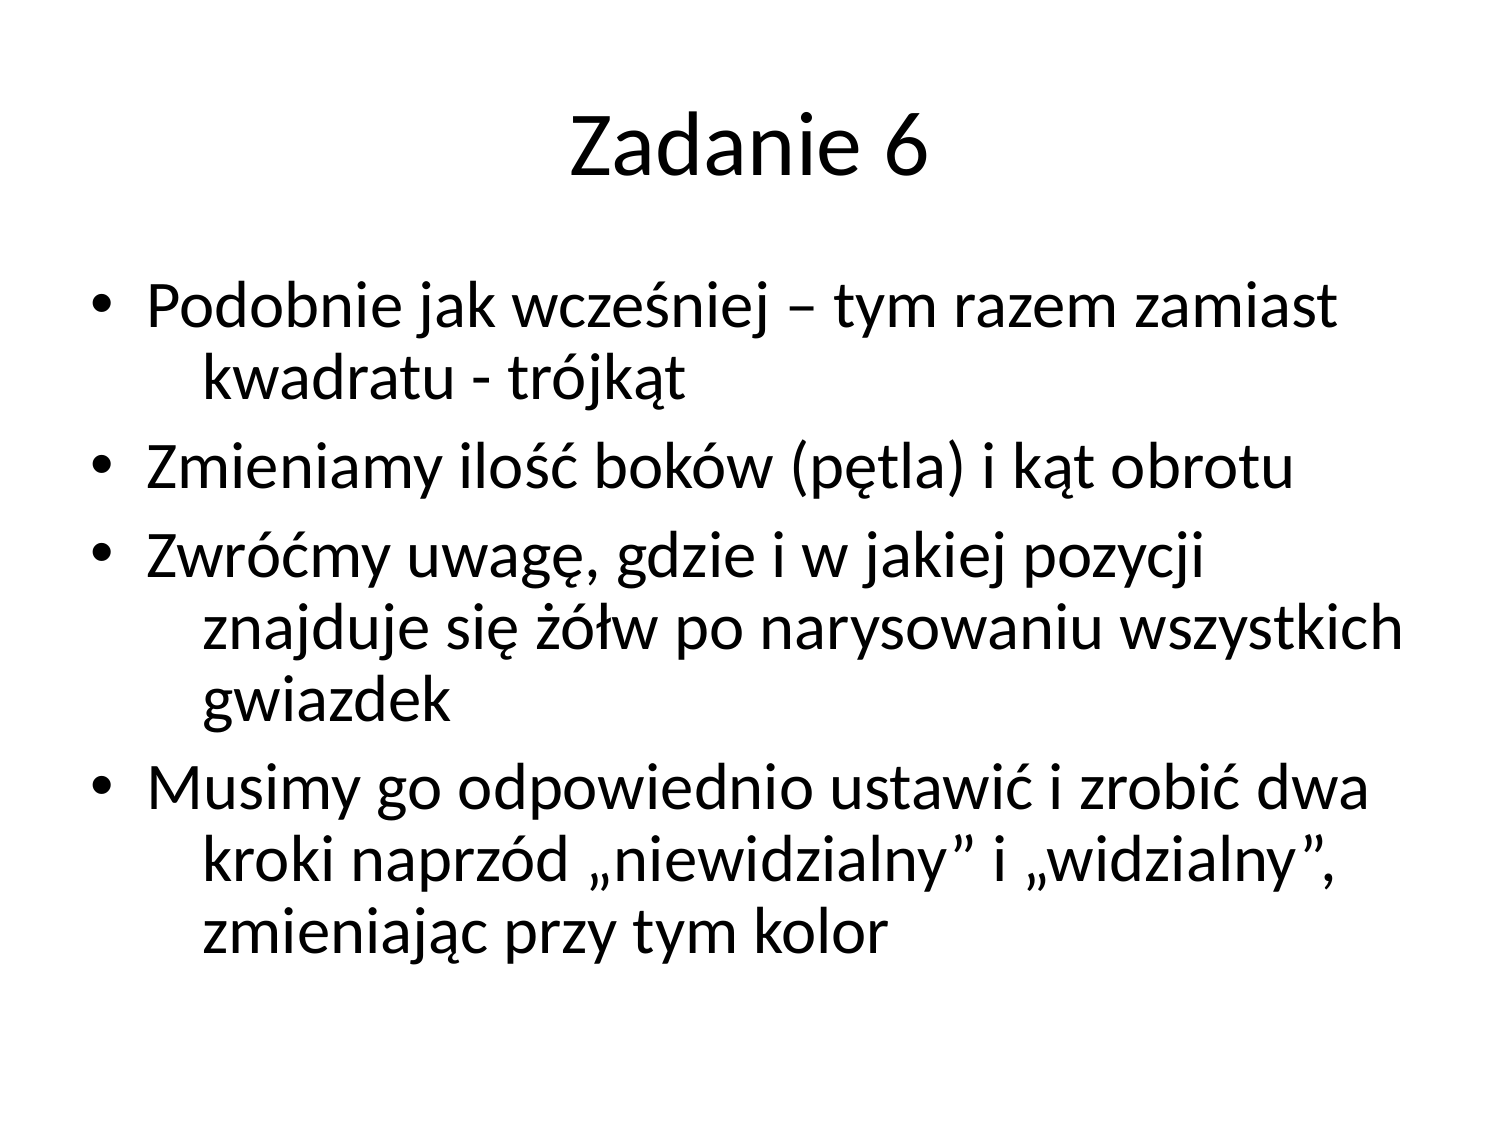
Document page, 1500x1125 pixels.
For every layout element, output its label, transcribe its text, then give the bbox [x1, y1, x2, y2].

title Zadanie 6 [75, 45, 1426, 233]
list Podobnie jak wcześniej – tym razem zamiast kwadratu - trójkąt Zmieniamy ilość boków (pętla) i kąt obrotu Zwróćmy uwagę, gdzie i w jakiej pozycji znajduje się żółw po narysowaniu wszystkich gwiazdek Musimy go odpowiednio ustawić i zrobić dwa kroki naprzód „niewidzialny” i „widzialny”, zmieniając przy tym kolor [75, 262, 1426, 1005]
